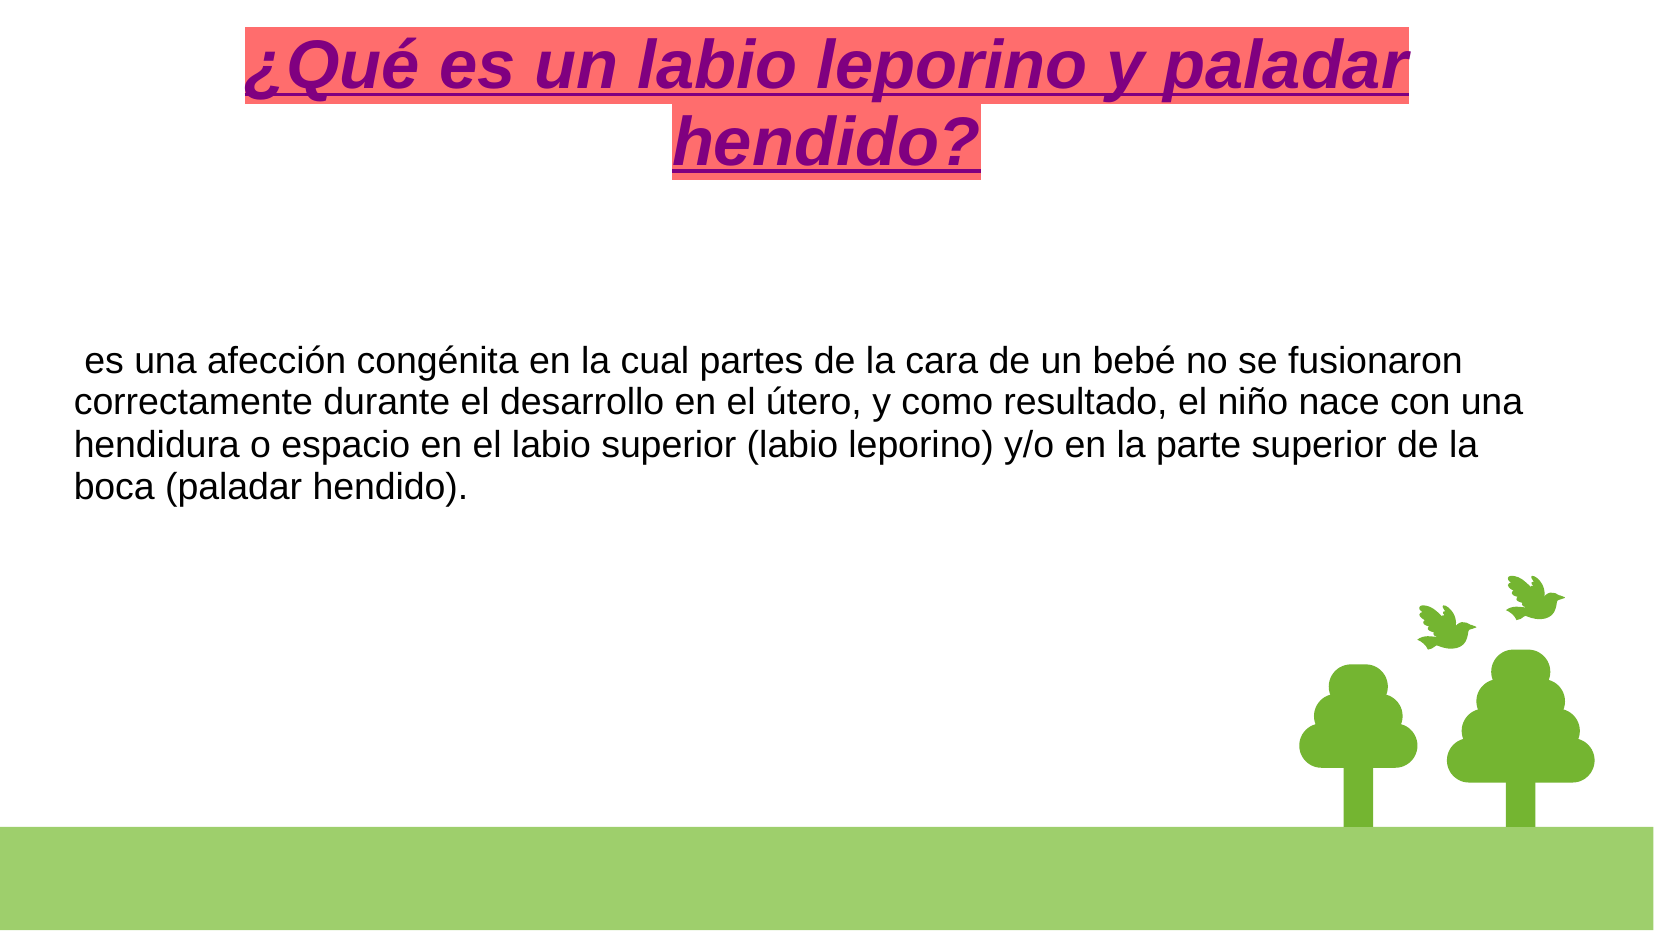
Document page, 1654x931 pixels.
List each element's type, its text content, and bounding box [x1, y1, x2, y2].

text_box es una afección congénita en la cual partes de la cara de un bebé no se fusionaron correctamente durante el desarrollo en el útero, y como resultado, el niño nace con una hendidura o espacio en el labio superior (labio leporino) y/o en la parte superior de la boca (paladar hendido). [59, 247, 1551, 709]
title ¿Qué es un labio leporino y paladar hendido? [88, 26, 1565, 181]
